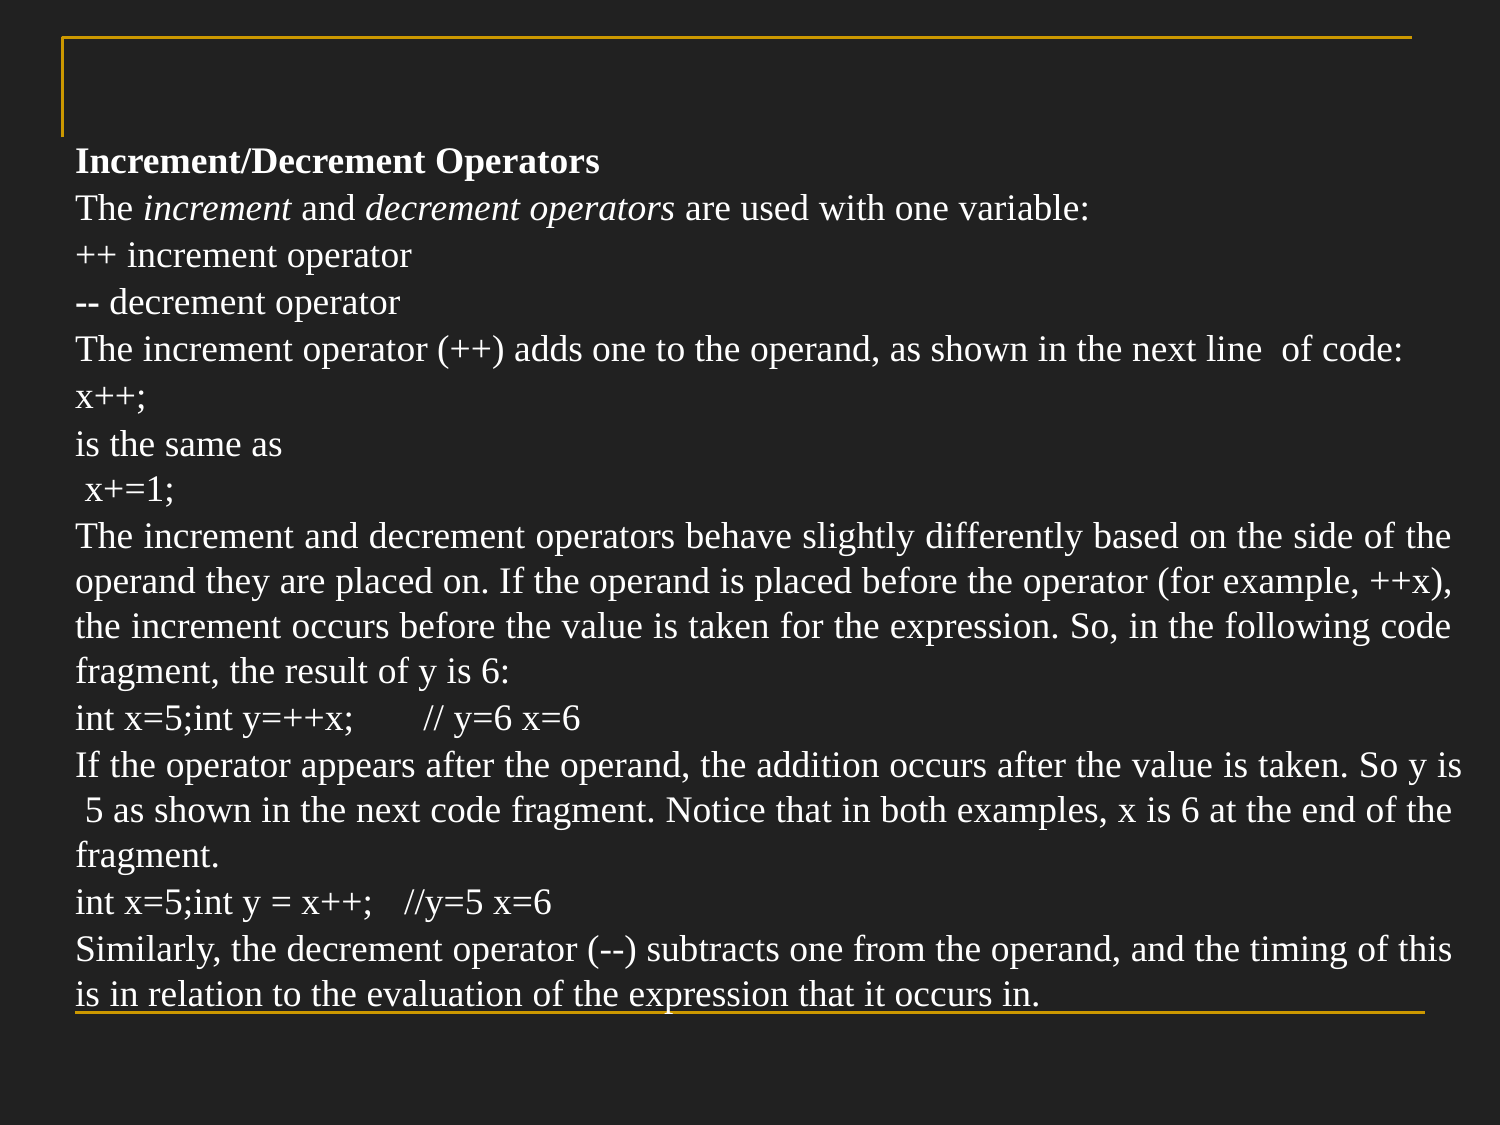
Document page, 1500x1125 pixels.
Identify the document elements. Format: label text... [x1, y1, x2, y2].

text_box Increment/Decrement Operators The increment and decrement operators are used with one variable: ++ increment operator -- decrement operator The increment operator (++) adds one to the operand, as shown in the next line of code: x++; is the same as x+=1; The increment and decrement operators behave slightly differently based on the side of the operand they are placed on. If the operand is placed before the operator (for example, ++x), the increment occurs before the value is taken for the expression. So, in the following code fragment, the result of y is 6: int x=5;int y=++x; // y=6 x=6 If the operator appears after the operand, the addition occurs after the value is taken. So y is 5 as shown in the next code fragment. Notice that in both examples, x is 6 at the end of the fragment. int x=5;int y = x++; //y=5 x=6 Similarly, the decrement operator (--) subtracts one from the operand, and the timing of this is in relation to the evaluation of the expression that it occurs in. [72, 86, 1465, 1014]
